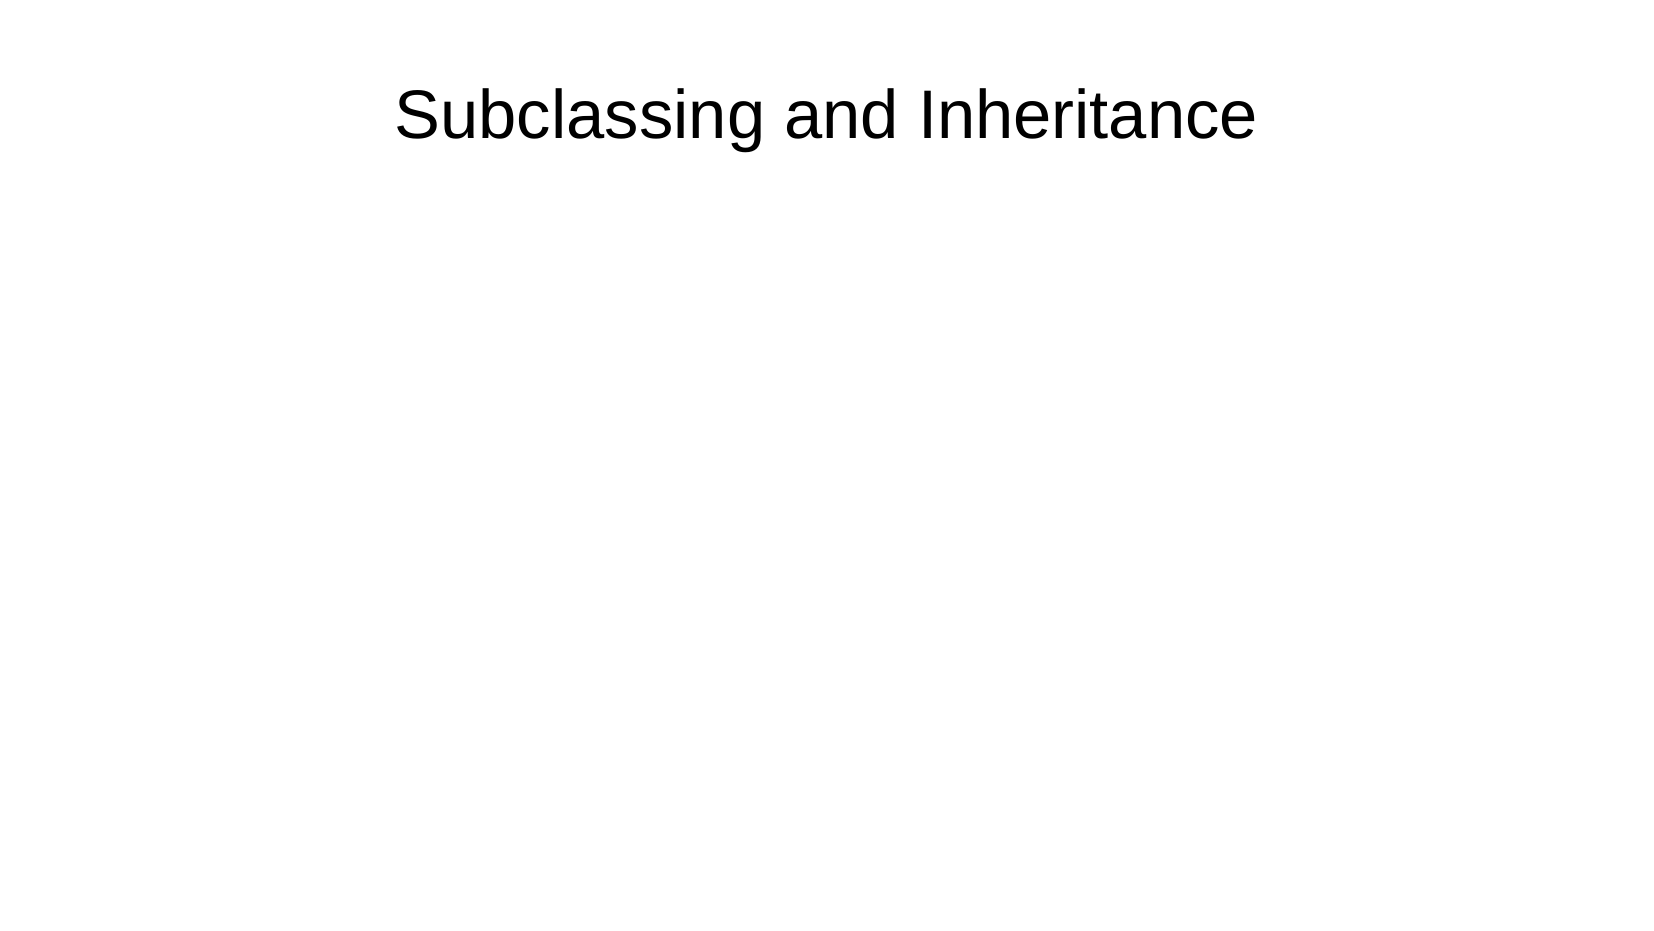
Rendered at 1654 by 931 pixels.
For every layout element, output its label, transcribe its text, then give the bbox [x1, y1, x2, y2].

title Subclassing and Inheritance [82, 37, 1571, 193]
